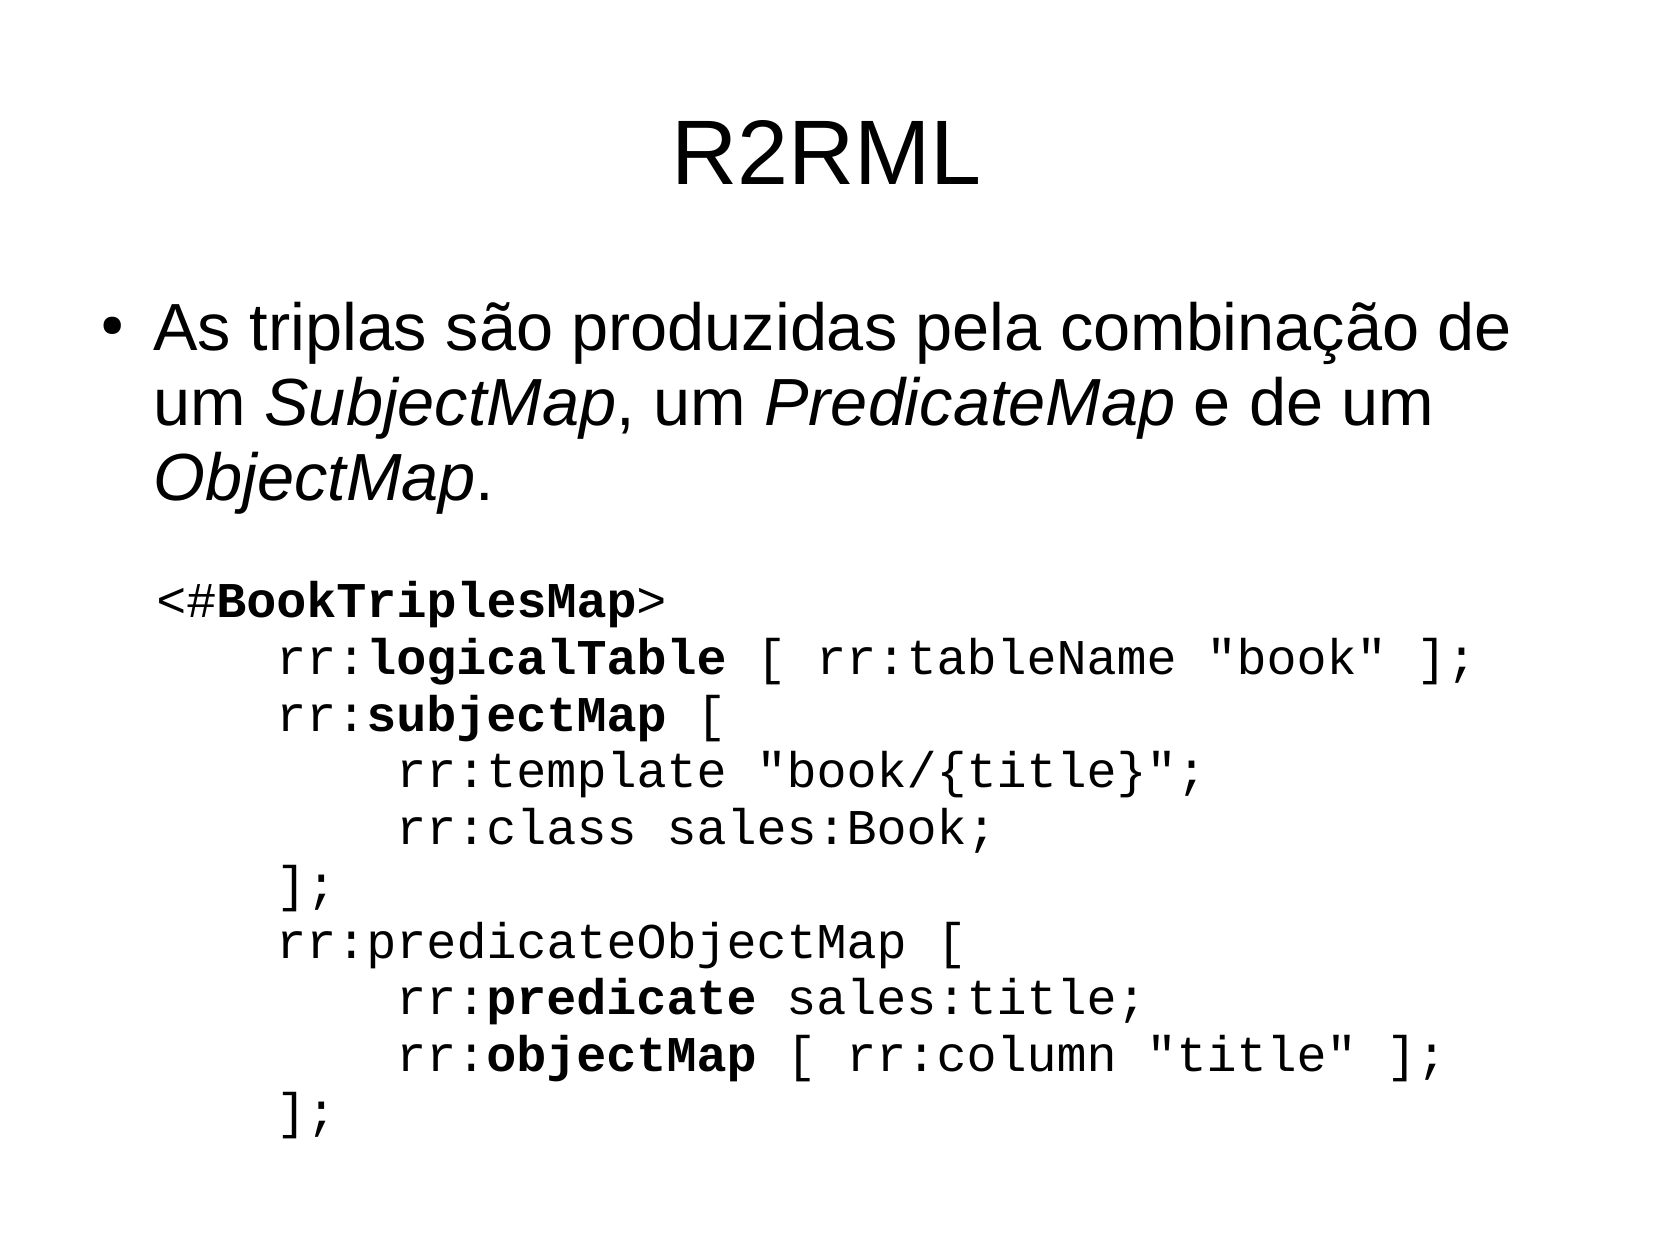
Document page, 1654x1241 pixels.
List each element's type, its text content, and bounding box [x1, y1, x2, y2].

text_box <#BookTriplesMap> rr:logicalTable [ rr:tableName "book" ]; rr:subjectMap [ rr:template "book/{title}"; rr:class sales:Book; ]; rr:predicateObjectMap [ rr:predicate sales:title; rr:objectMap [ rr:column "title" ]; ]; [141, 568, 1619, 1136]
list As triplas são produzidas pela combinação de um SubjectMap, um PredicateMap e de um ObjectMap. [82, 290, 1571, 681]
title R2RML [82, 49, 1571, 257]
